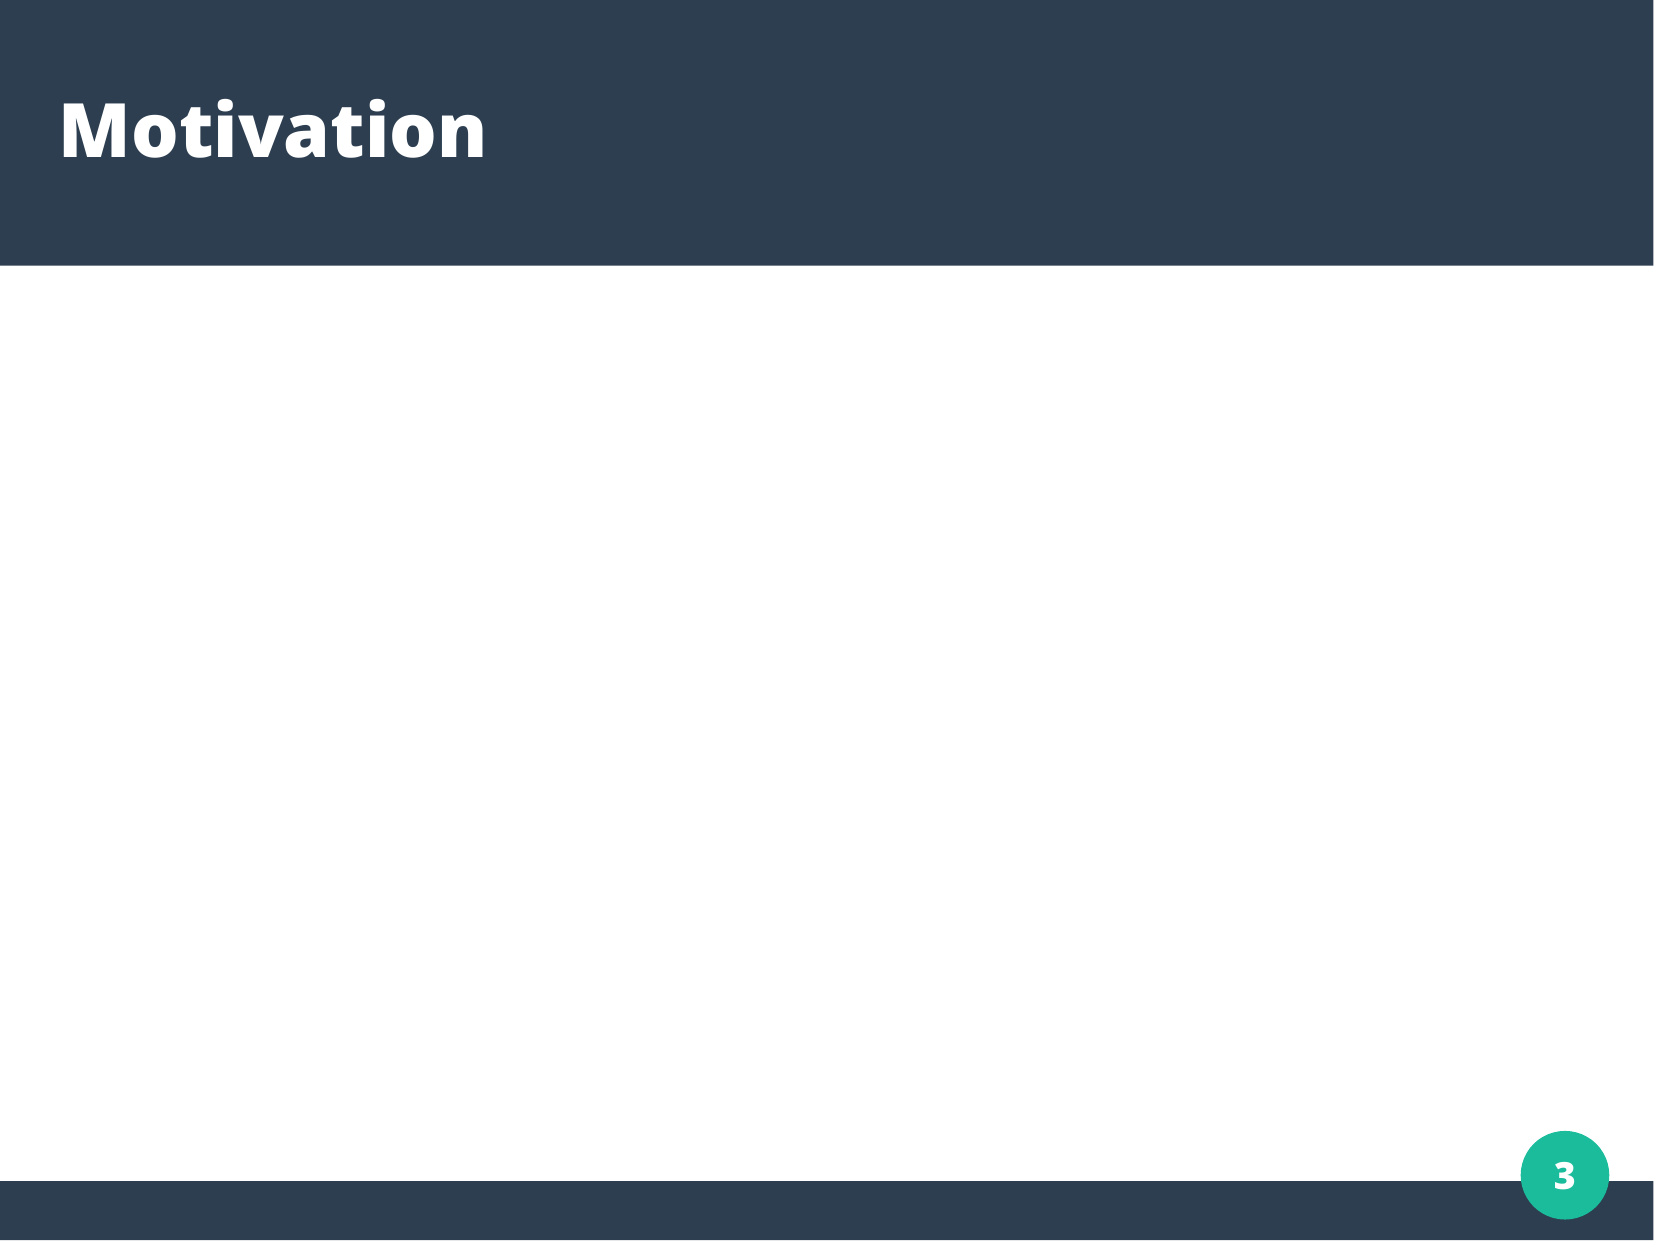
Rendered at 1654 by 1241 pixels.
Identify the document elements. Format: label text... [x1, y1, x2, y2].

title Motivation [59, 49, 1595, 207]
